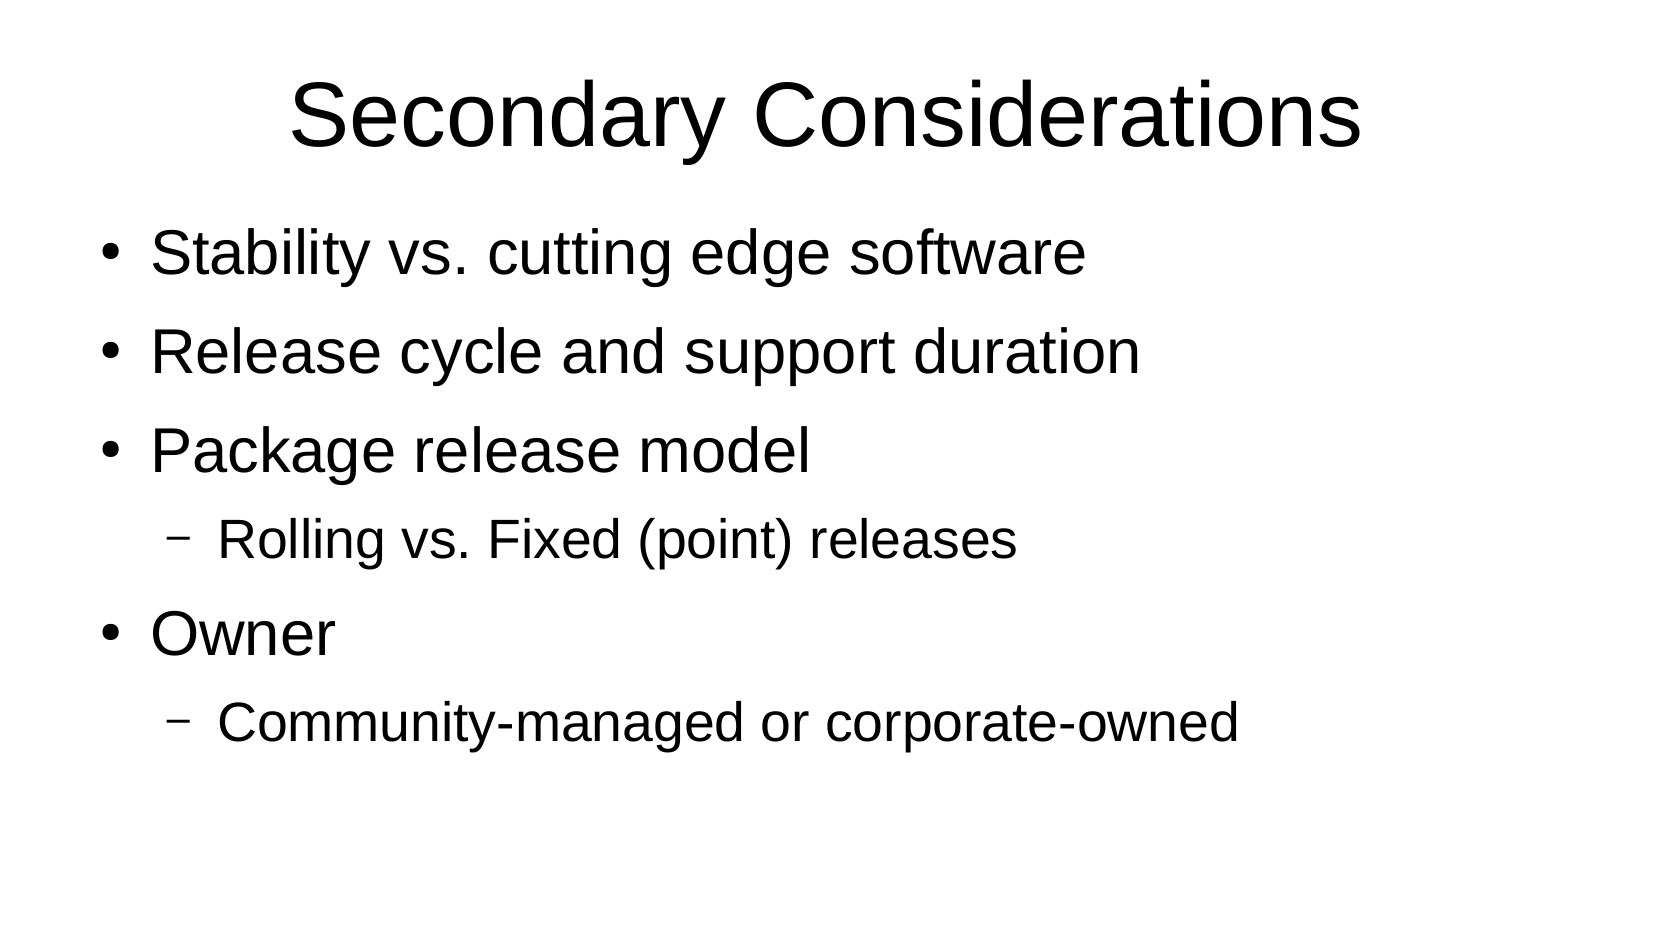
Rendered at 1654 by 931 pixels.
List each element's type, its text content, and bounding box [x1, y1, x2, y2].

list Stability vs. cutting edge software Release cycle and support duration Package release model Rolling vs. Fixed (point) releases Owner Community-managed or corporate-owned [82, 217, 1571, 758]
title Secondary Considerations [82, 37, 1571, 193]
